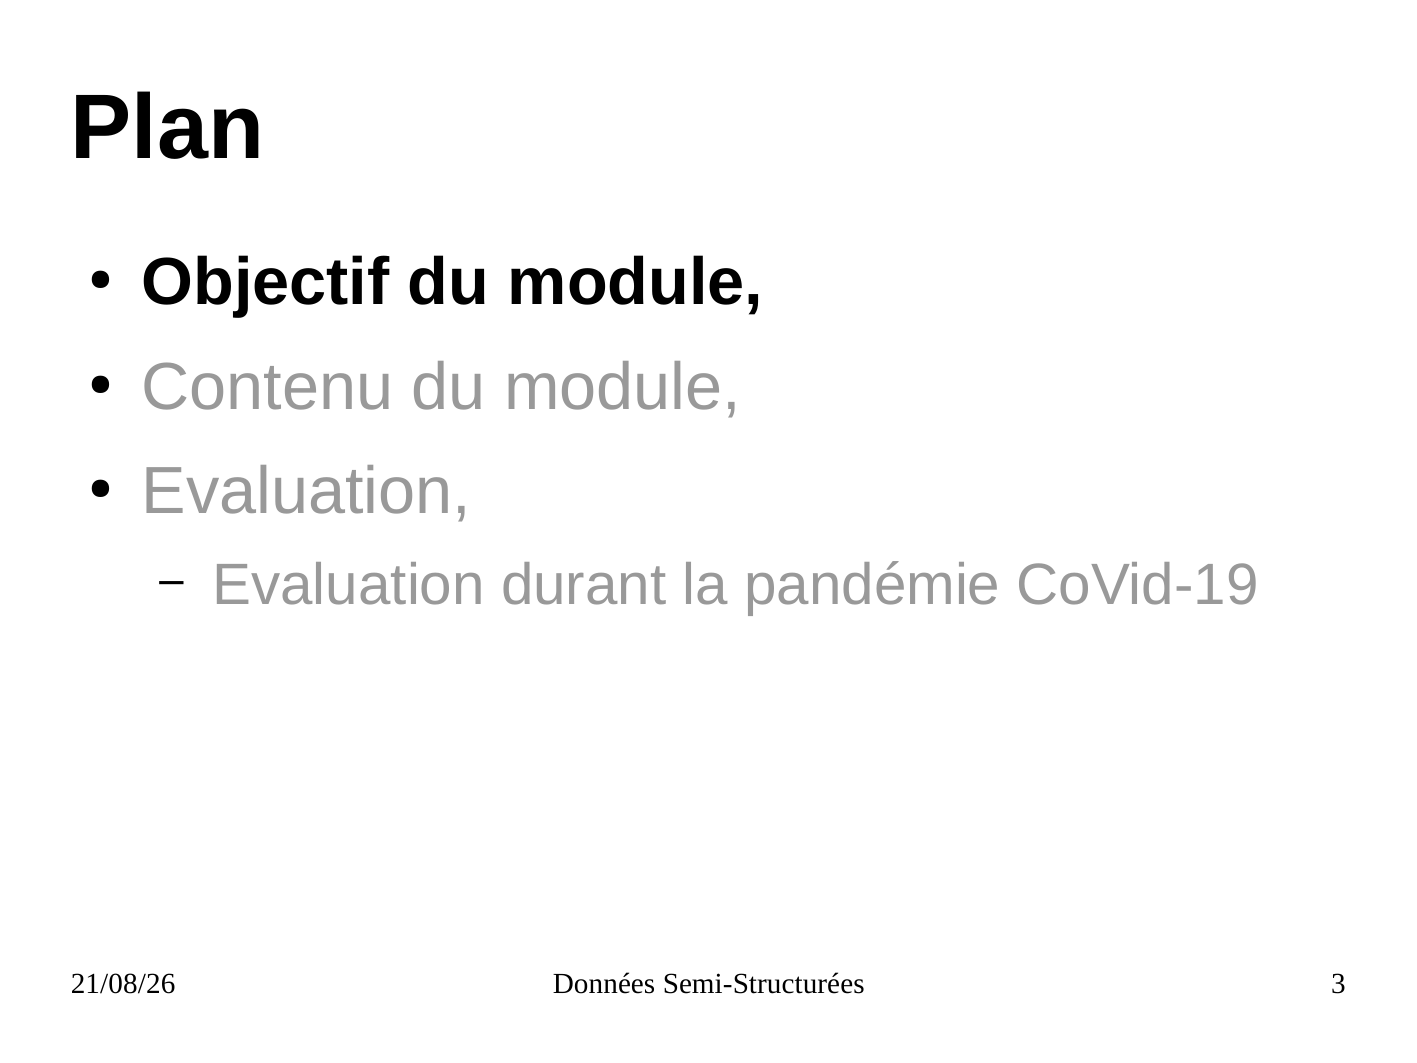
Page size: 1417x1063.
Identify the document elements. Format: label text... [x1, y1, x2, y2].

list Objectif du module, Contenu du module, Evaluation, Evaluation durant la pandémie CoVid-19 [70, 244, 1346, 925]
title Plan [70, 42, 1346, 212]
